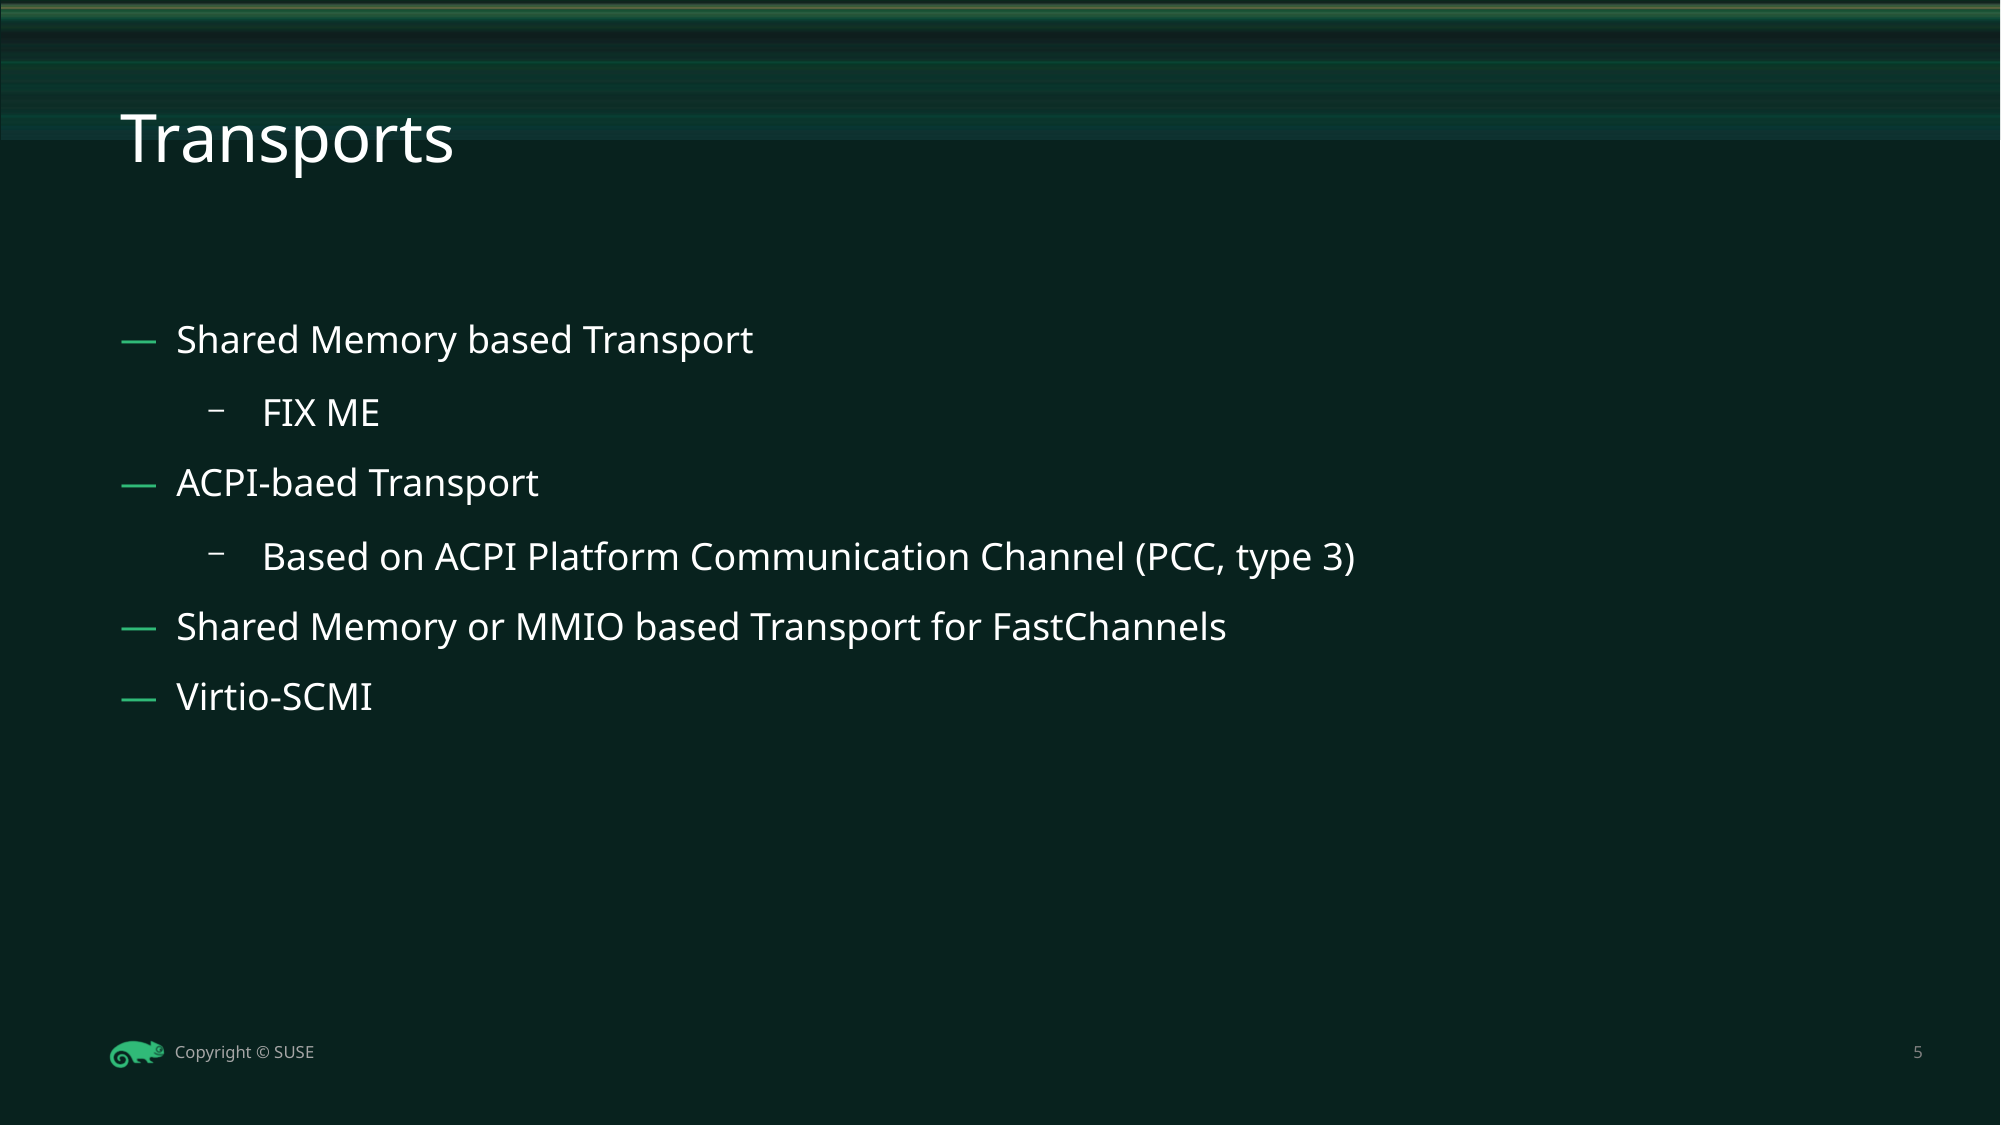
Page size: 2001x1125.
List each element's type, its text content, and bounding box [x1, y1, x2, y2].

picture [99, 1031, 175, 1074]
picture [1, 0, 2001, 140]
list Shared Memory based Transport FIX ME ACPI-baed Transport Based on ACPI Platform Communication Channel (PCC, type 3) Shared Memory or MMIO based Transport for FastChannels Virtio-SCMI [120, 311, 1923, 825]
title Transports [120, 103, 1880, 179]
